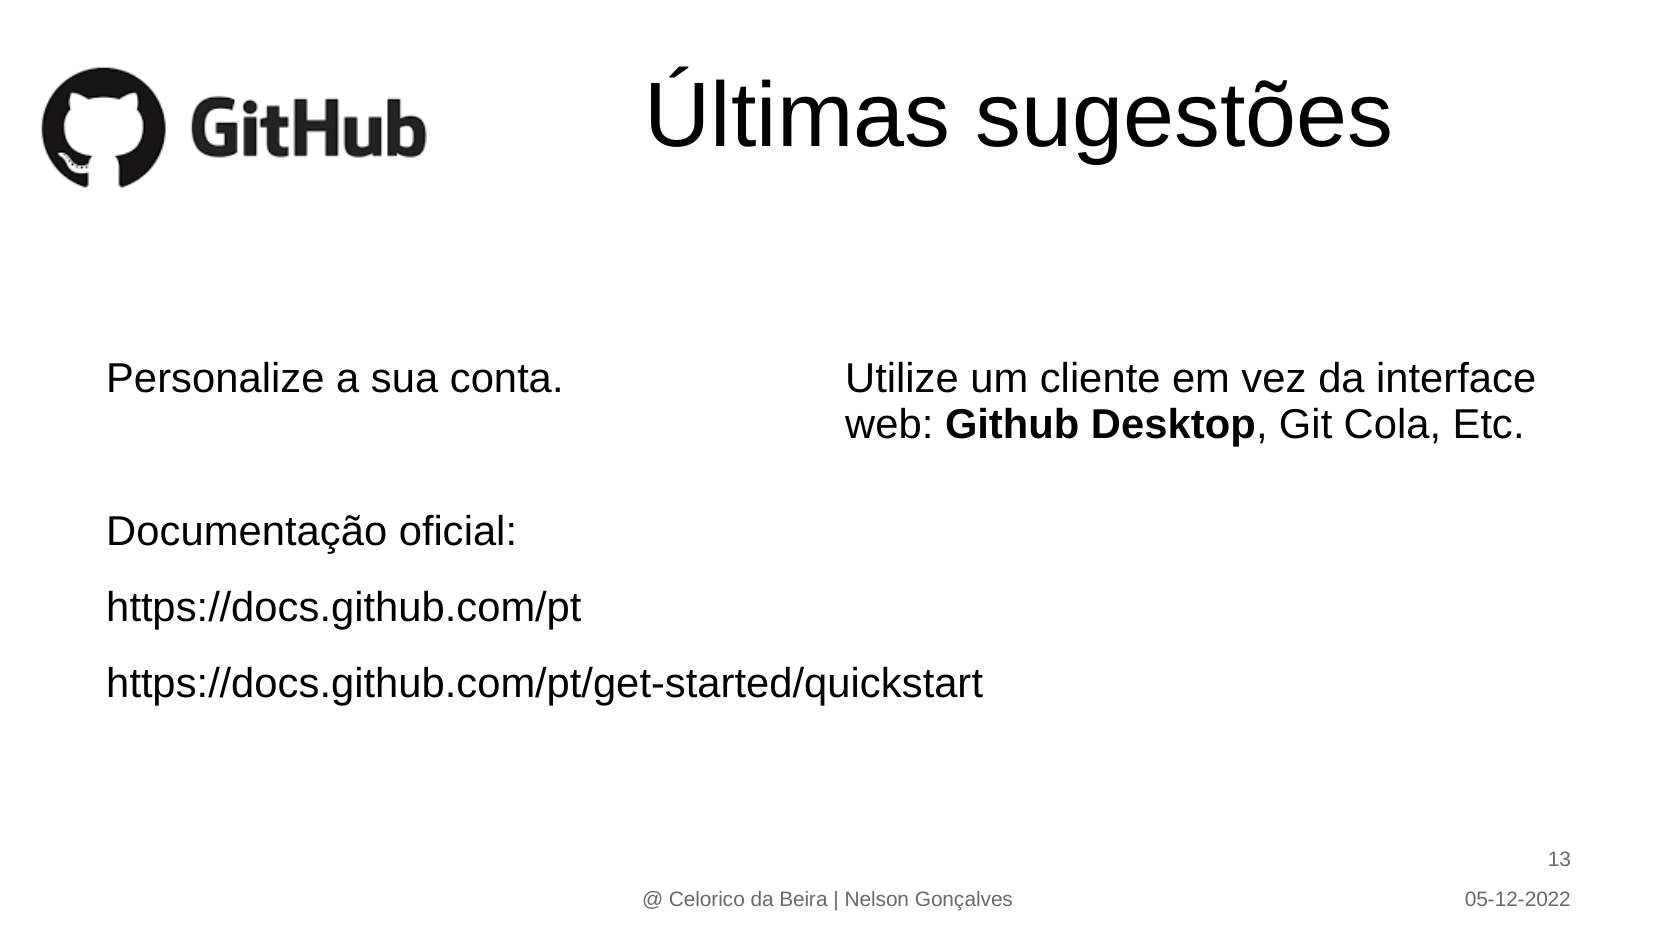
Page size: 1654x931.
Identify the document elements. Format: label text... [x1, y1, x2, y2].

list Documentação oficial: https://docs.github.com/pt https://docs.github.com/pt/get-started/quickstart [106, 507, 1182, 746]
picture [0, 0, 469, 263]
title Últimas sugestões [468, 37, 1571, 193]
list Personalize a sua conta. [106, 354, 833, 426]
list Utilize um cliente em vez da interface web: Github Desktop, Git Cola, Etc. [845, 354, 1572, 485]
